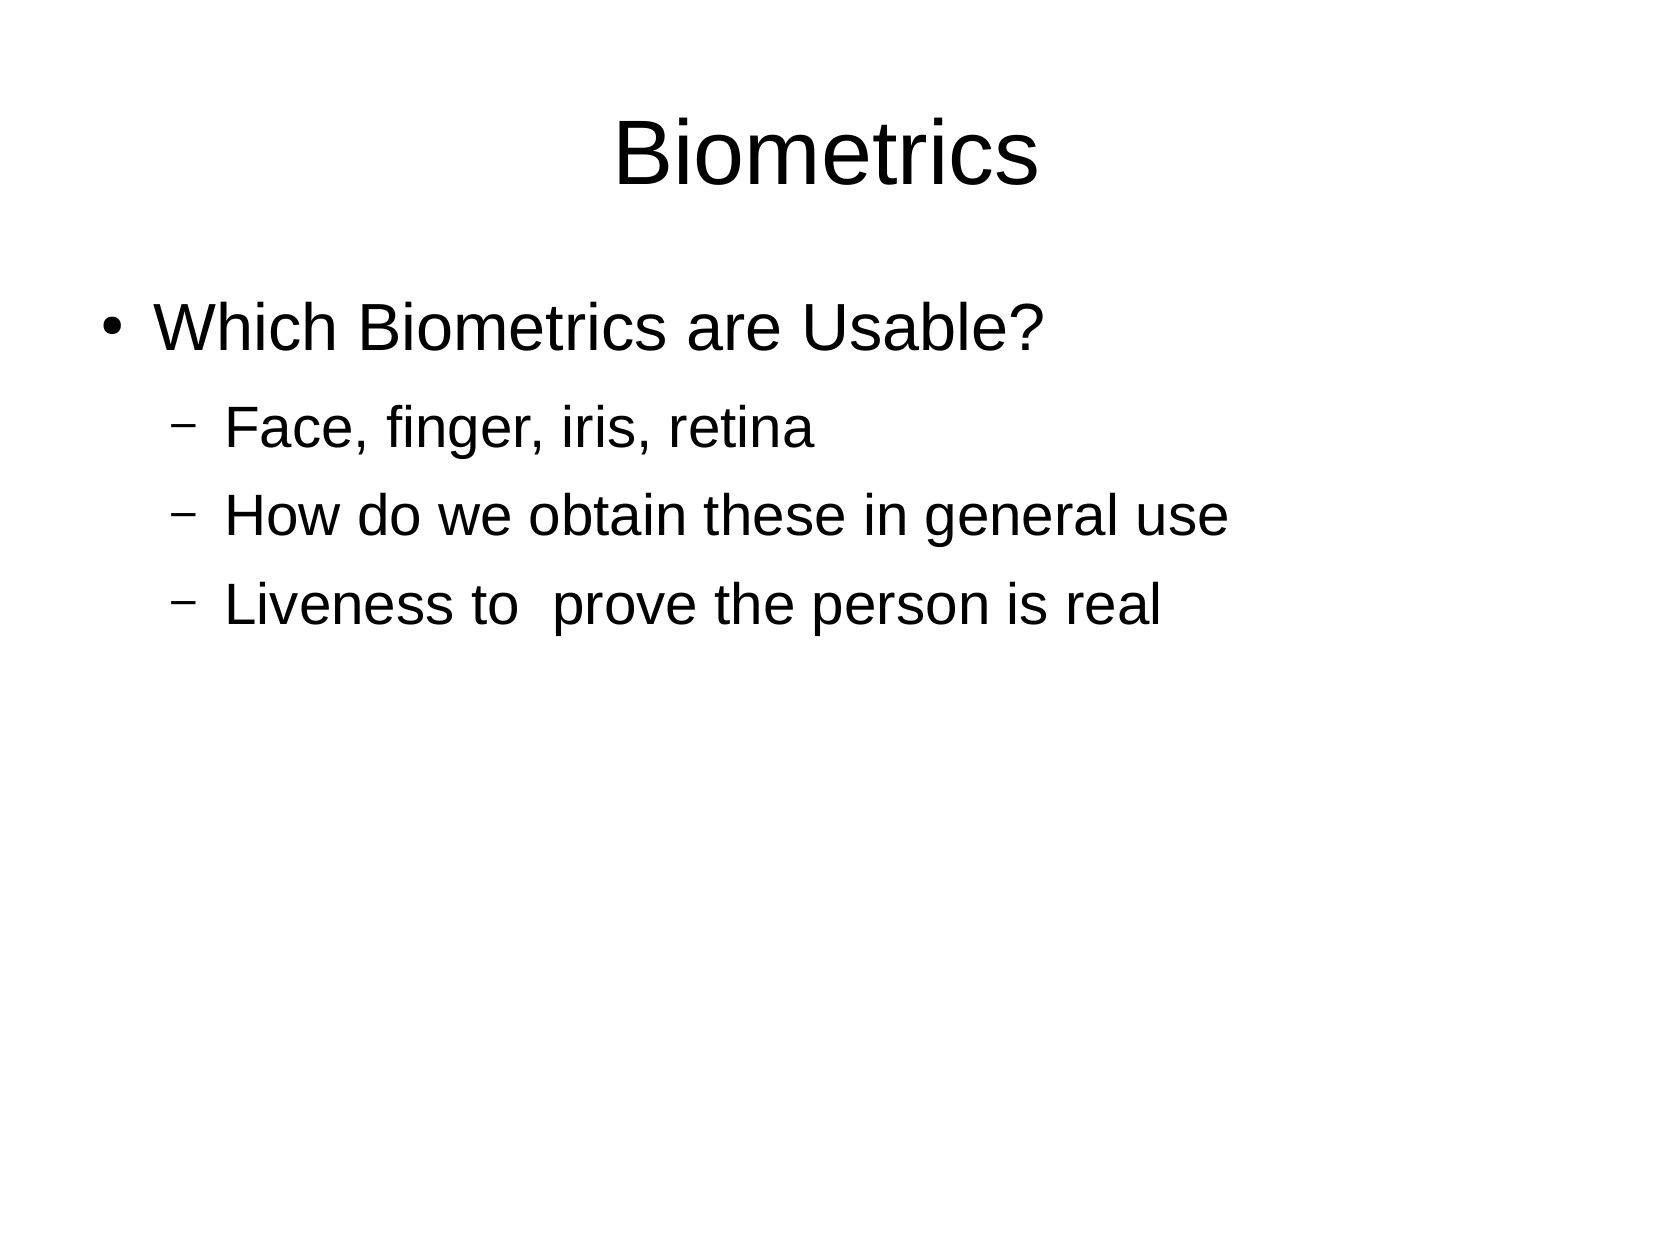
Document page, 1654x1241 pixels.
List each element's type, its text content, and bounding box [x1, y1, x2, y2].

title Biometrics [82, 49, 1571, 257]
list Which Biometrics are Usable? Face, finger, iris, retina How do we obtain these in general use Liveness to prove the person is real [82, 290, 1571, 1010]
